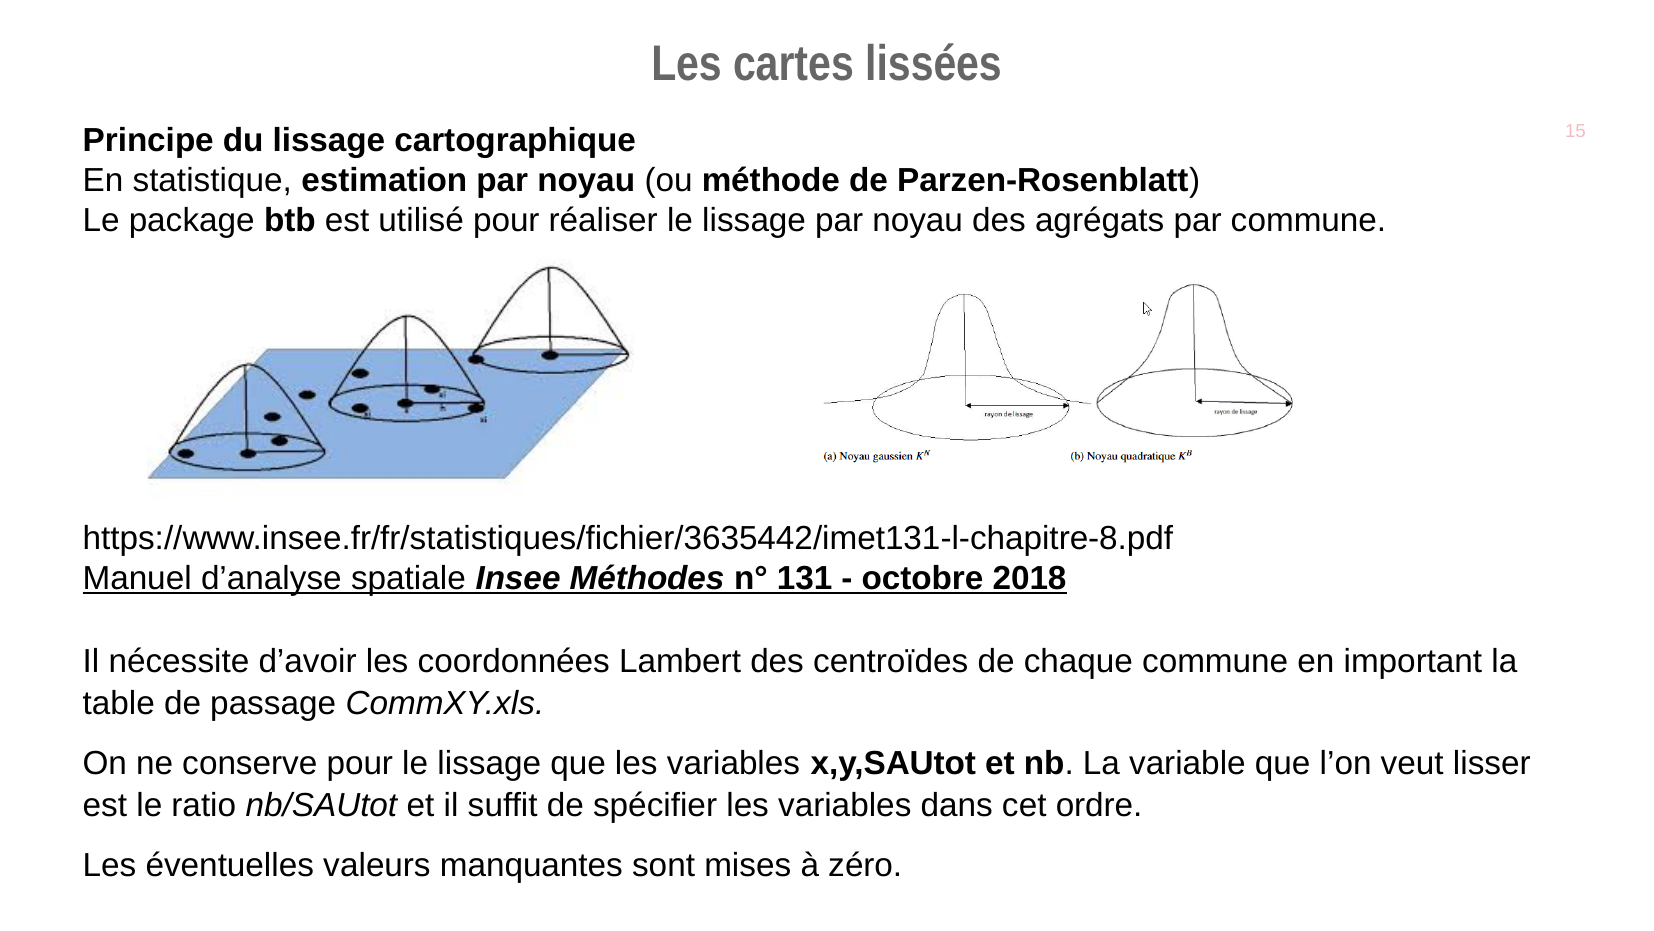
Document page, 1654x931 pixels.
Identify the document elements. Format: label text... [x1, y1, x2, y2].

picture [147, 247, 634, 501]
picture [802, 273, 1304, 474]
text_box Principe du lissage cartographique En statistique, estimation par noyau (ou méthode de Parzen-Rosenblatt) Le package btb est utilisé pour réaliser le lissage par noyau des agrégats par commune. https://www.insee.fr/fr/statistiques/fichier/3635442/imet131-l-chapitre-8.pdf Manuel d’analyse spatiale Insee Méthodes n° 131 - octobre 2018 Il nécessite d’avoir les coordonnées Lambert des centroïdes de chaque commune en important la table de passage CommXY.xls. On ne conserve pour le lissage que les variables x,y,SAUtot et nb. La variable que l’on veut lisser est le ratio nb/SAUtot et il suffit de spécifier les variables dans cet ordre. Les éventuelles valeurs manquantes sont mises à zéro. [82, 118, 1571, 931]
title Les cartes lissées [147, 30, 1506, 91]
text_box [1571, 118, 1654, 142]
